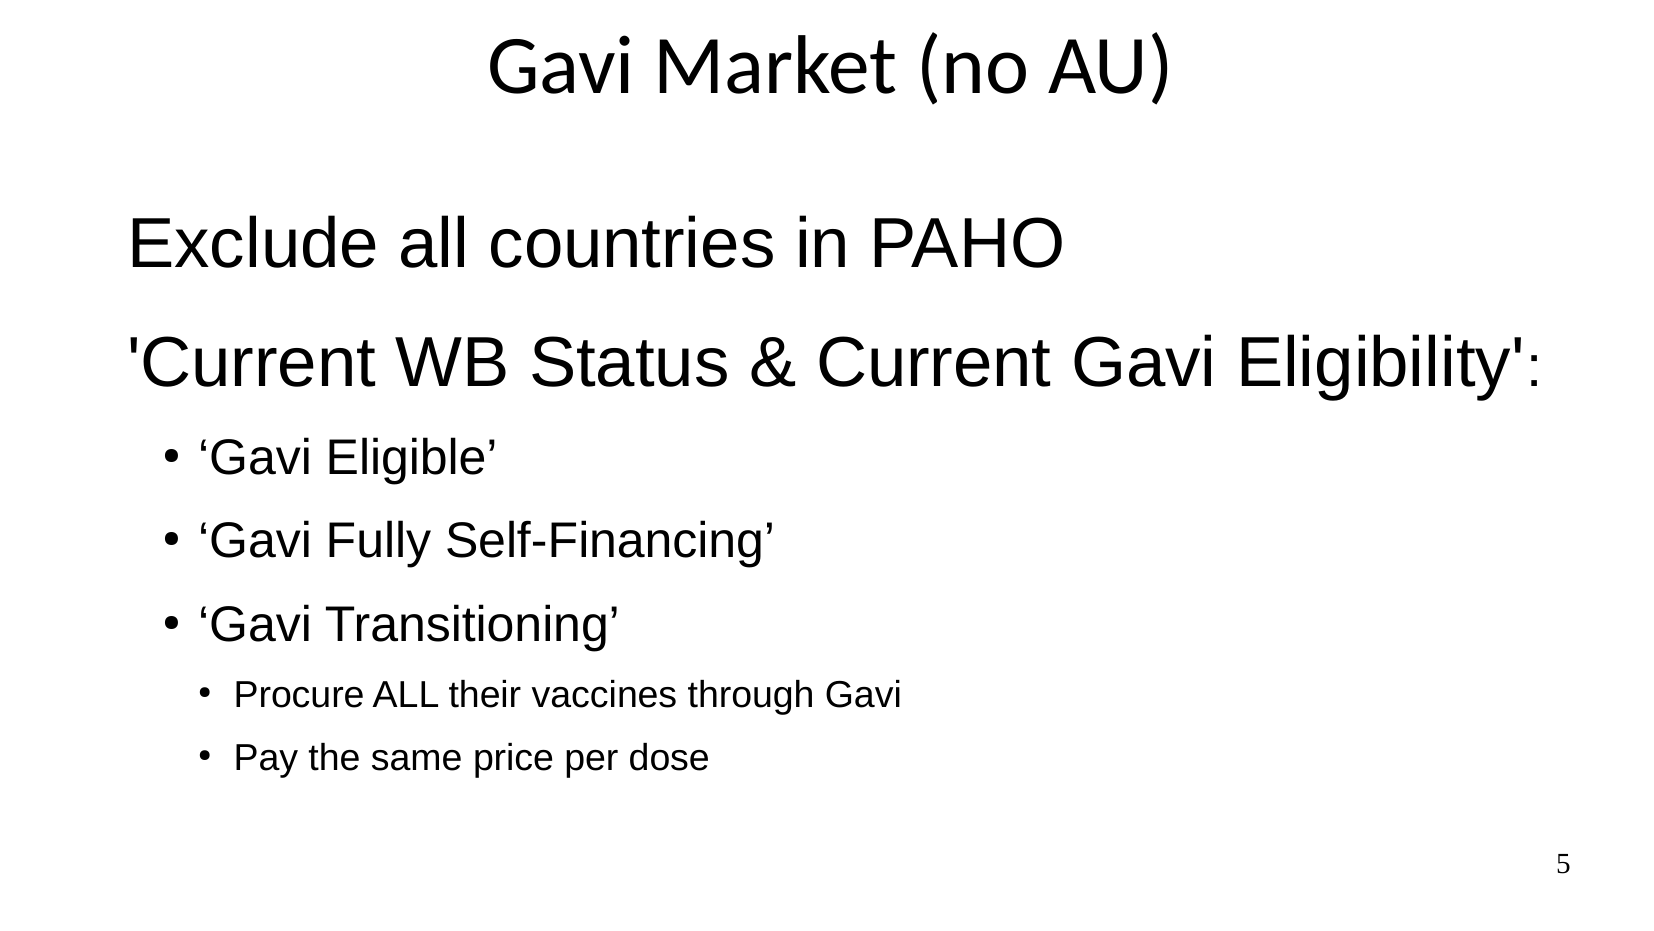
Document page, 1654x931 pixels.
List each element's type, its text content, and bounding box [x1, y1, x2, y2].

title Gavi Market (no AU) [86, 0, 1576, 151]
text_box Exclude all countries in PAHO 'Current WB Status & Current Gavi Eligibility': ‘Gavi Eligible’ ‘Gavi Fully Self-Financing’ ‘Gavi Transitioning’ Procure ALL their vaccines through Gavi Pay the same price per dose [112, 156, 1558, 849]
